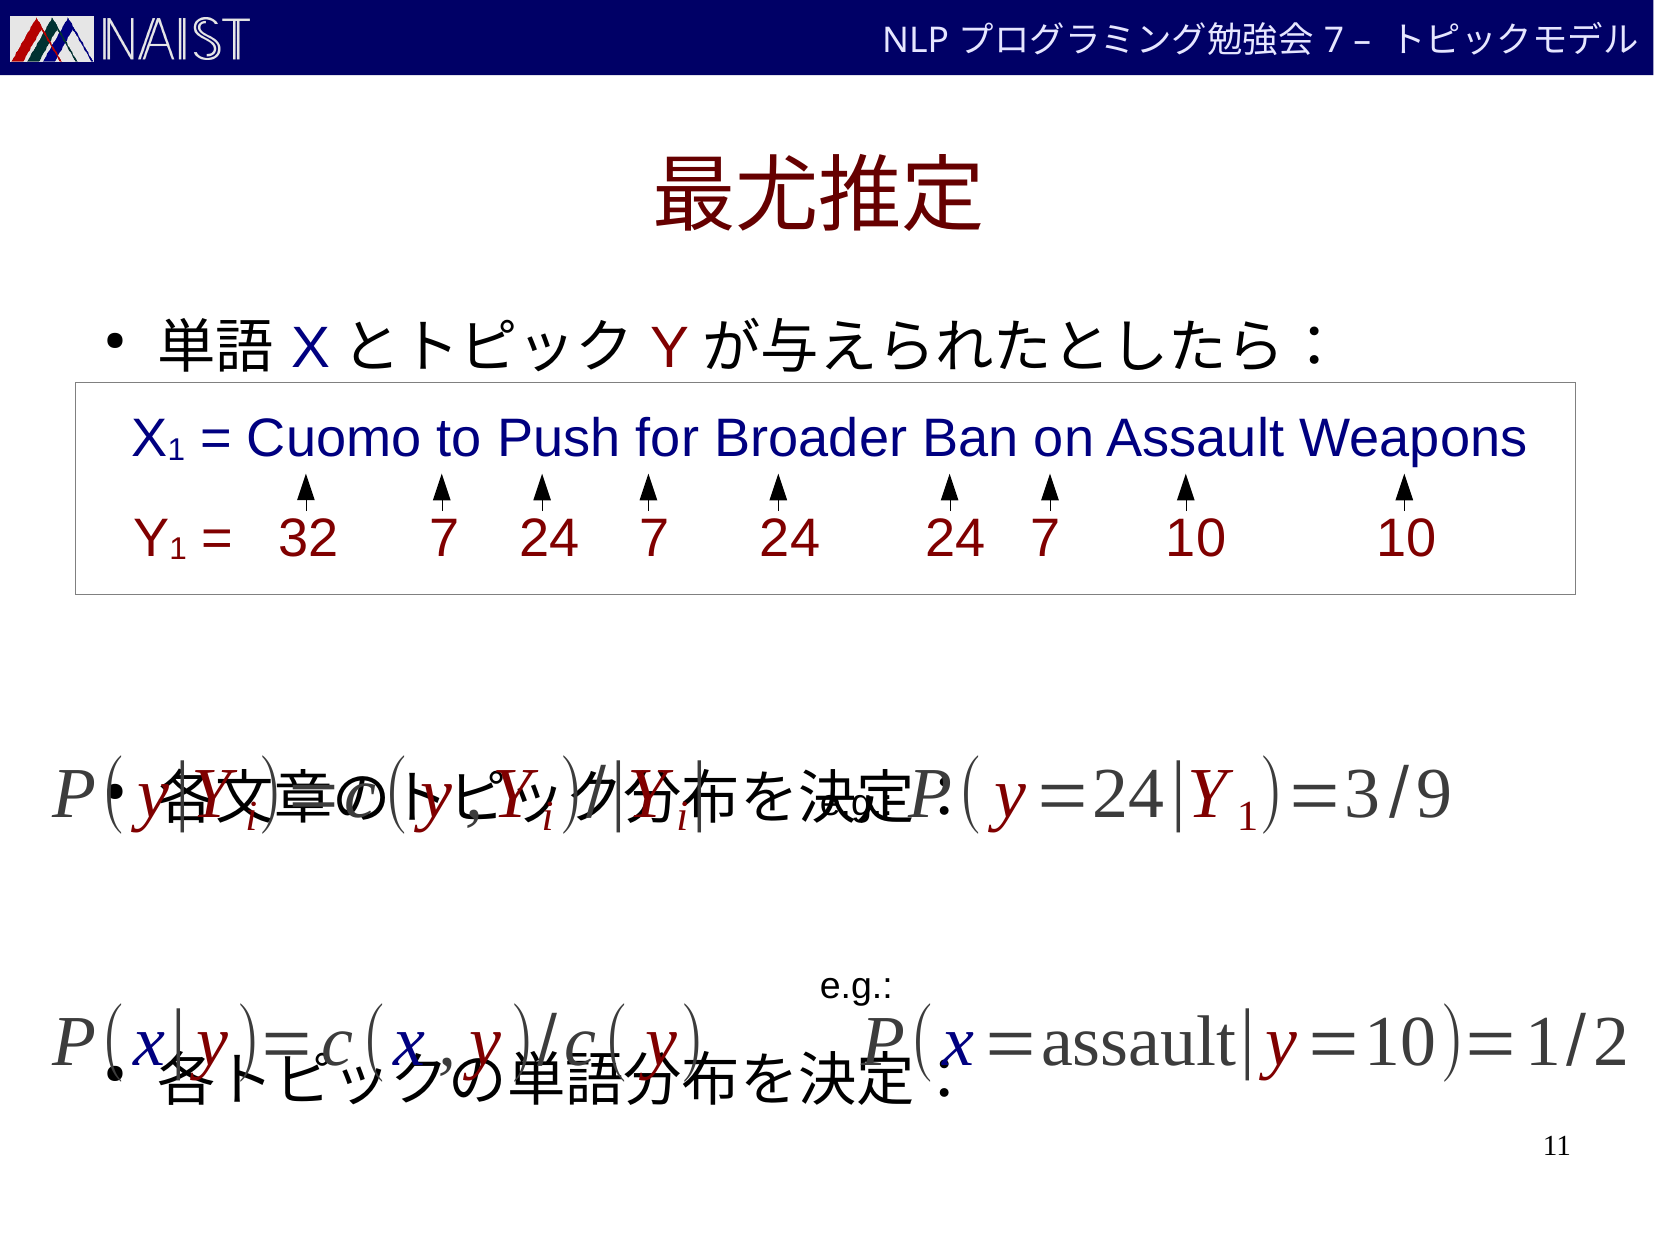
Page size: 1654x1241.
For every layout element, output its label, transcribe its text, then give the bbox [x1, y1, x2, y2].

chart [29, 998, 725, 1085]
title 最尤推定 [75, 92, 1564, 285]
chart [29, 750, 731, 842]
text_box Y1 = 32 7 24 7 24 24 7 10 10 [118, 499, 1453, 594]
list 単語XとトピックYが与えられたとしたら： 各文章のトピック分布を決定： 各トピックの単語分布を決定： [86, 300, 1576, 382]
picture [10, 16, 94, 62]
list 単語XとトピックYが与えられたとしたら： 各文章のトピック分布を決定： 各トピックの単語分布を決定： [86, 595, 1576, 1119]
text_box e.g.: [805, 956, 908, 1014]
picture [102, 17, 251, 60]
list 単語XとトピックYが与えられたとしたら： 各文章のトピック分布を決定： 各トピックの単語分布を決定： [1193, 494, 1397, 499]
chart [838, 998, 1645, 1085]
text_box e.g.: [805, 773, 908, 831]
list 単語XとトピックYが与えられたとしたら： 各文章のトピック分布を決定： 各トピックの単語分布を決定： [86, 383, 1575, 594]
chart [886, 750, 1469, 842]
text_box X1 = Cuomo to Push for Broader Ban on Assault Weapons [116, 400, 1544, 494]
